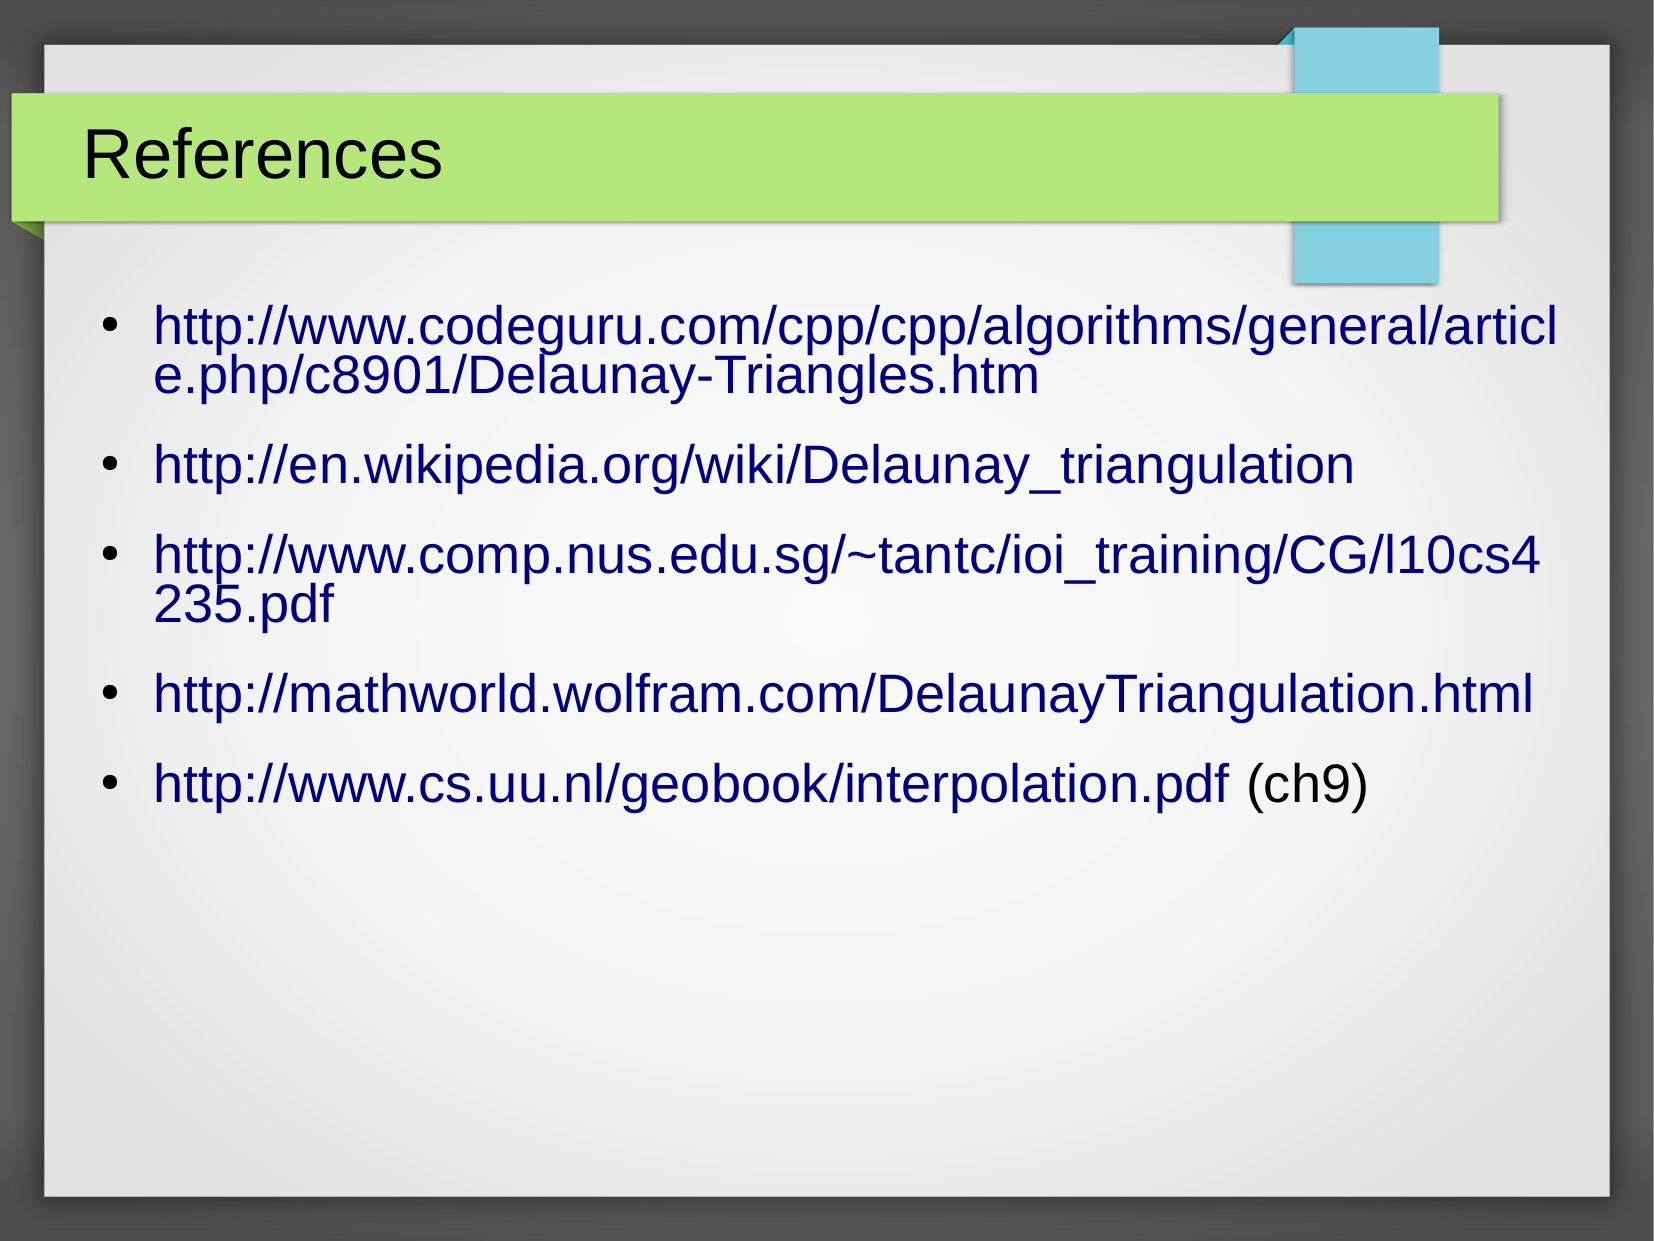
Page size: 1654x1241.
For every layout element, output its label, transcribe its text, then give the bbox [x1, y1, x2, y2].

picture [0, 0, 1654, 1241]
title References [82, 94, 1264, 213]
list http://www.codeguru.com/cpp/cpp/algorithms/general/article.php/c8901/Delaunay-Triangles.htm http://en.wikipedia.org/wiki/Delaunay_triangulation http://www.comp.nus.edu.sg/~tantc/ioi_training/CG/l10cs4235.pdf http://mathworld.wolfram.com/DelaunayTriangulation.html http://www.cs.uu.nl/geobook/interpolation.pdf (ch9) [82, 295, 1571, 1015]
